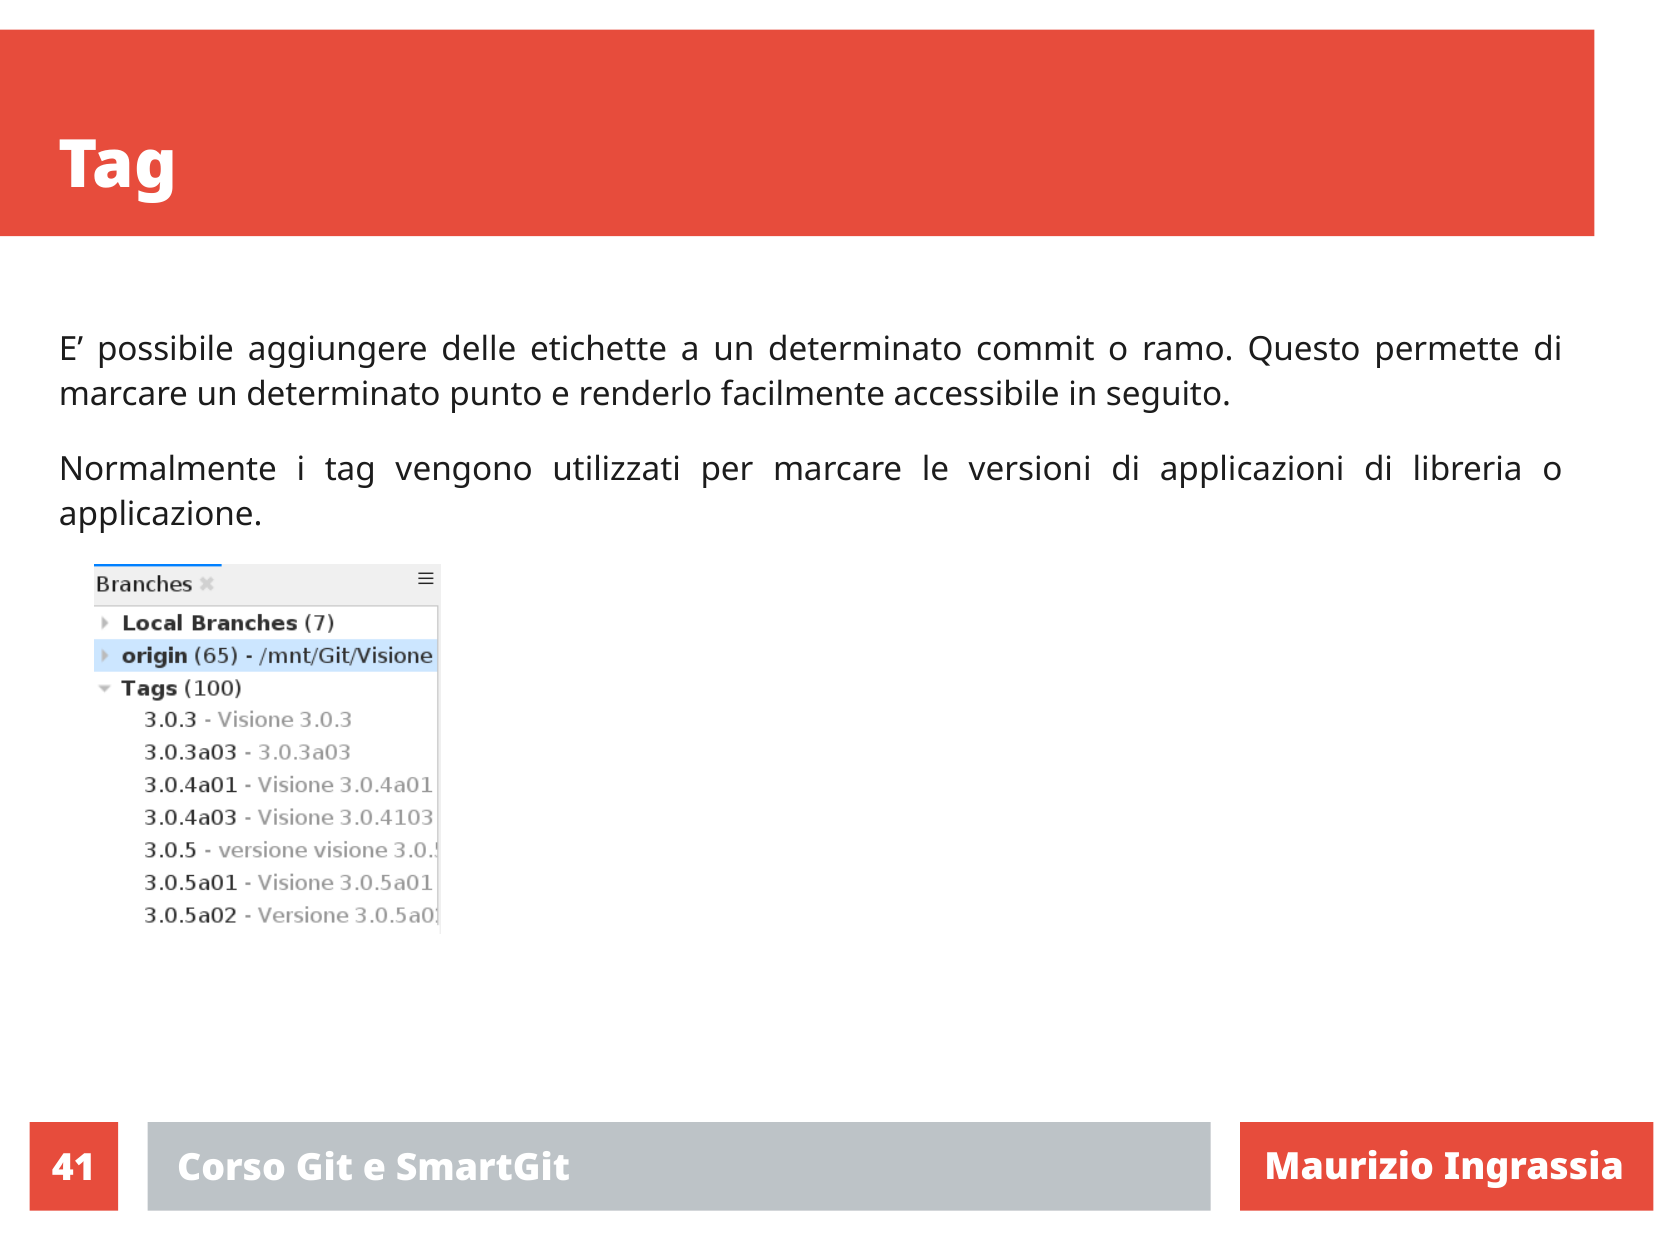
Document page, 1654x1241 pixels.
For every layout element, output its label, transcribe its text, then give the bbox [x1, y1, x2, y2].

list E’ possibile aggiungere delle etichette a un determinato commit o ramo. Questo permette di marcare un determinato punto e renderlo facilmente accessibile in seguito. Normalmente i tag vengono utilizzati per marcare le versioni di applicazioni di libreria o applicazione. [59, 324, 1565, 1093]
picture [94, 564, 441, 934]
title Tag [59, 59, 1595, 207]
